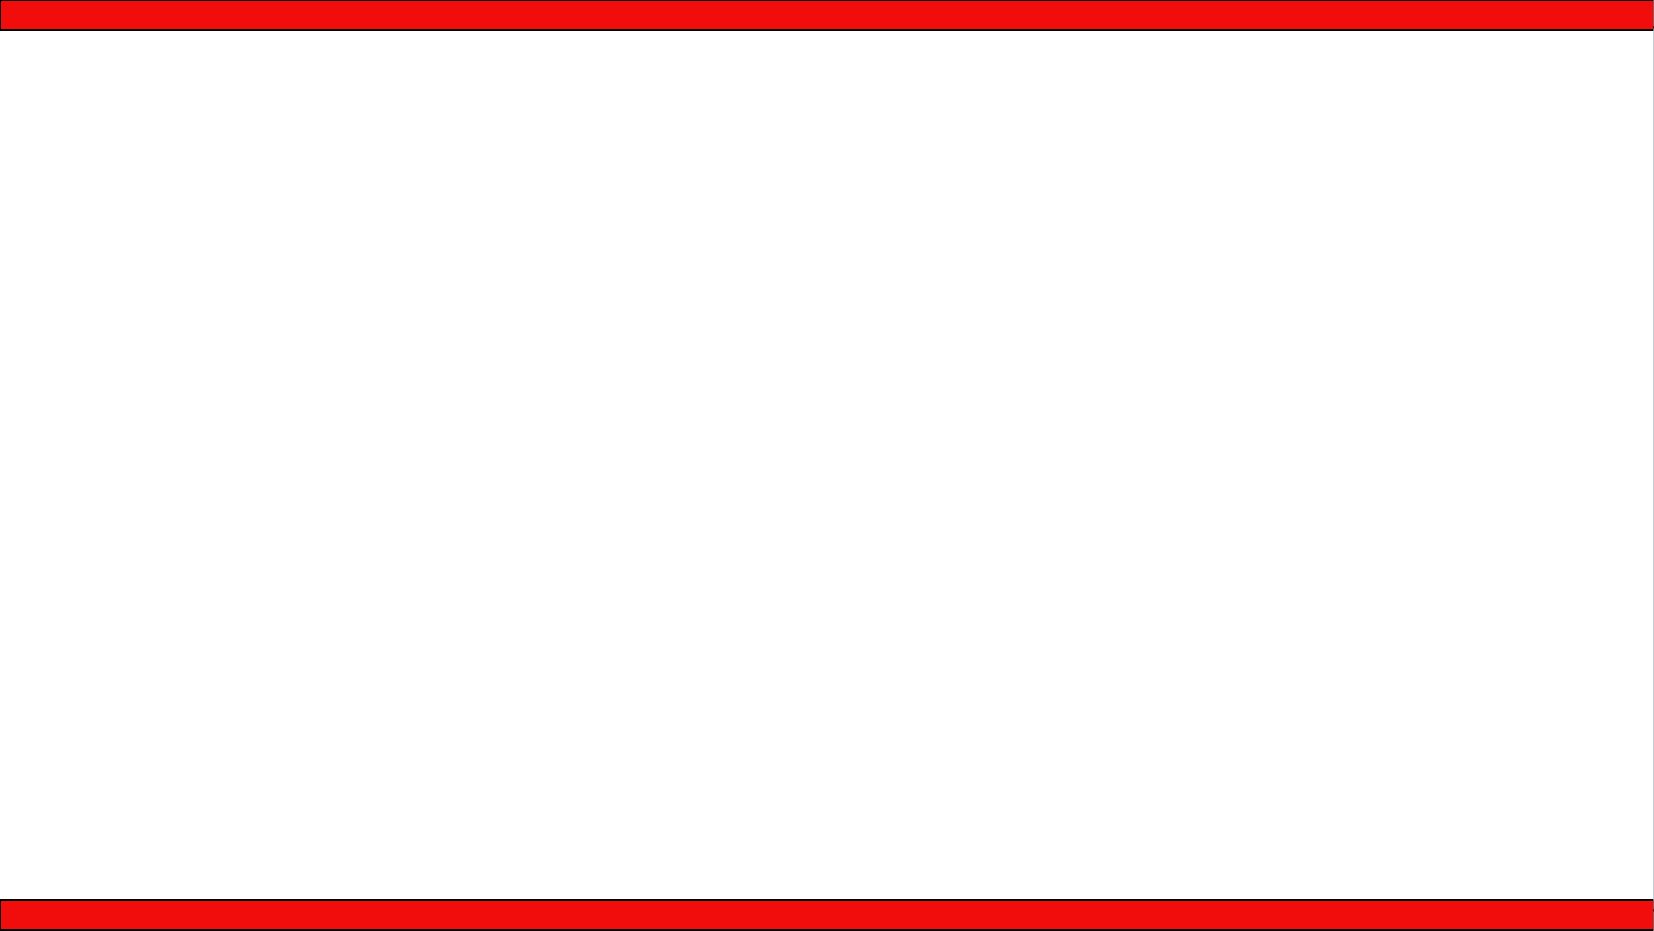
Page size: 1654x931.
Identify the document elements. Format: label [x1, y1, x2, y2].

text_box [0, 900, 1654, 931]
text_box [0, 0, 1654, 31]
picture [0, 31, 1654, 900]
